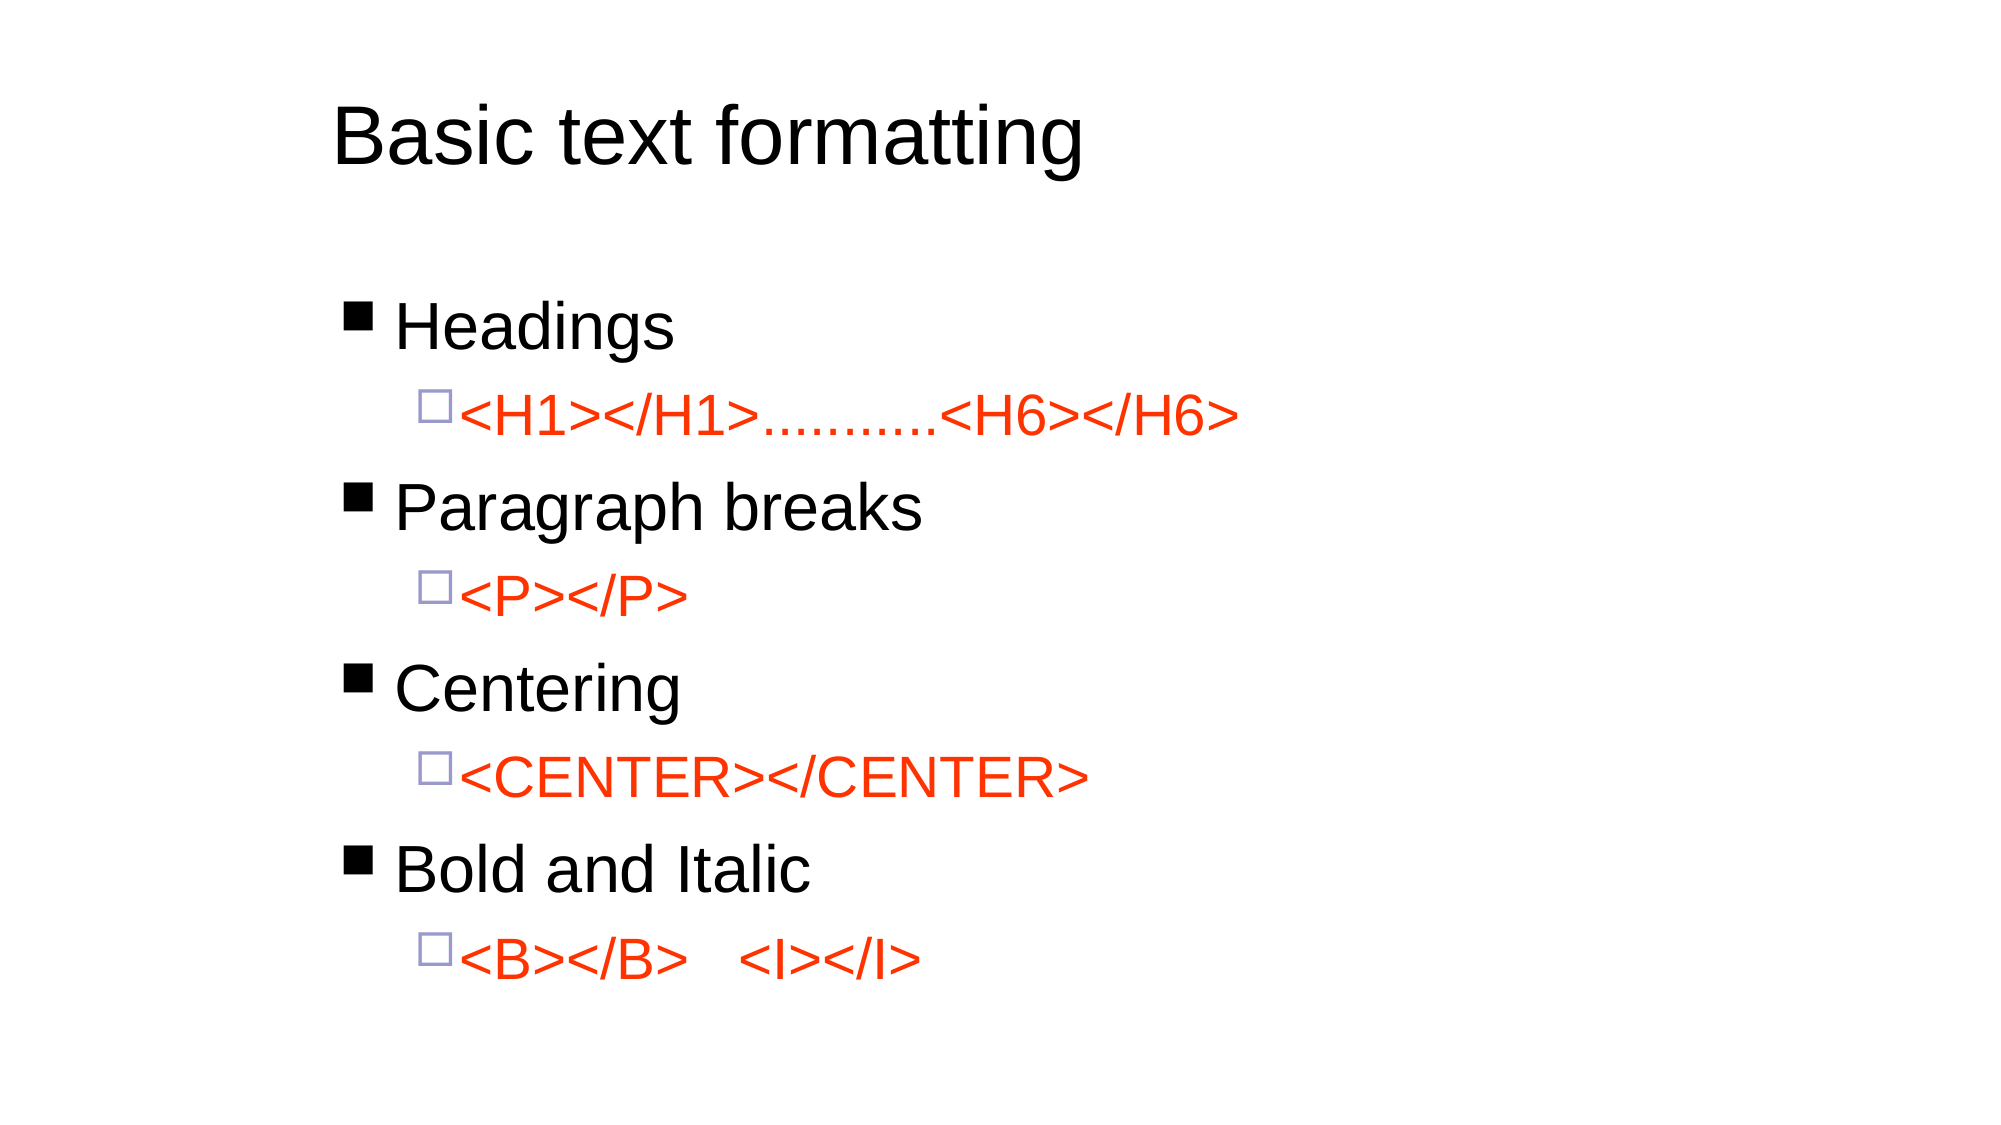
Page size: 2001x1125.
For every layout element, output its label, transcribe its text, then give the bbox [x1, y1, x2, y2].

text_box Basic text formatting [316, 37, 1750, 225]
text_box Headings <H1></H1>...........<H6></H6> Paragraph breaks <P></P> Centering <CENTER></CENTER> Bold and Italic <B></B> <I></I> [324, 274, 1675, 999]
